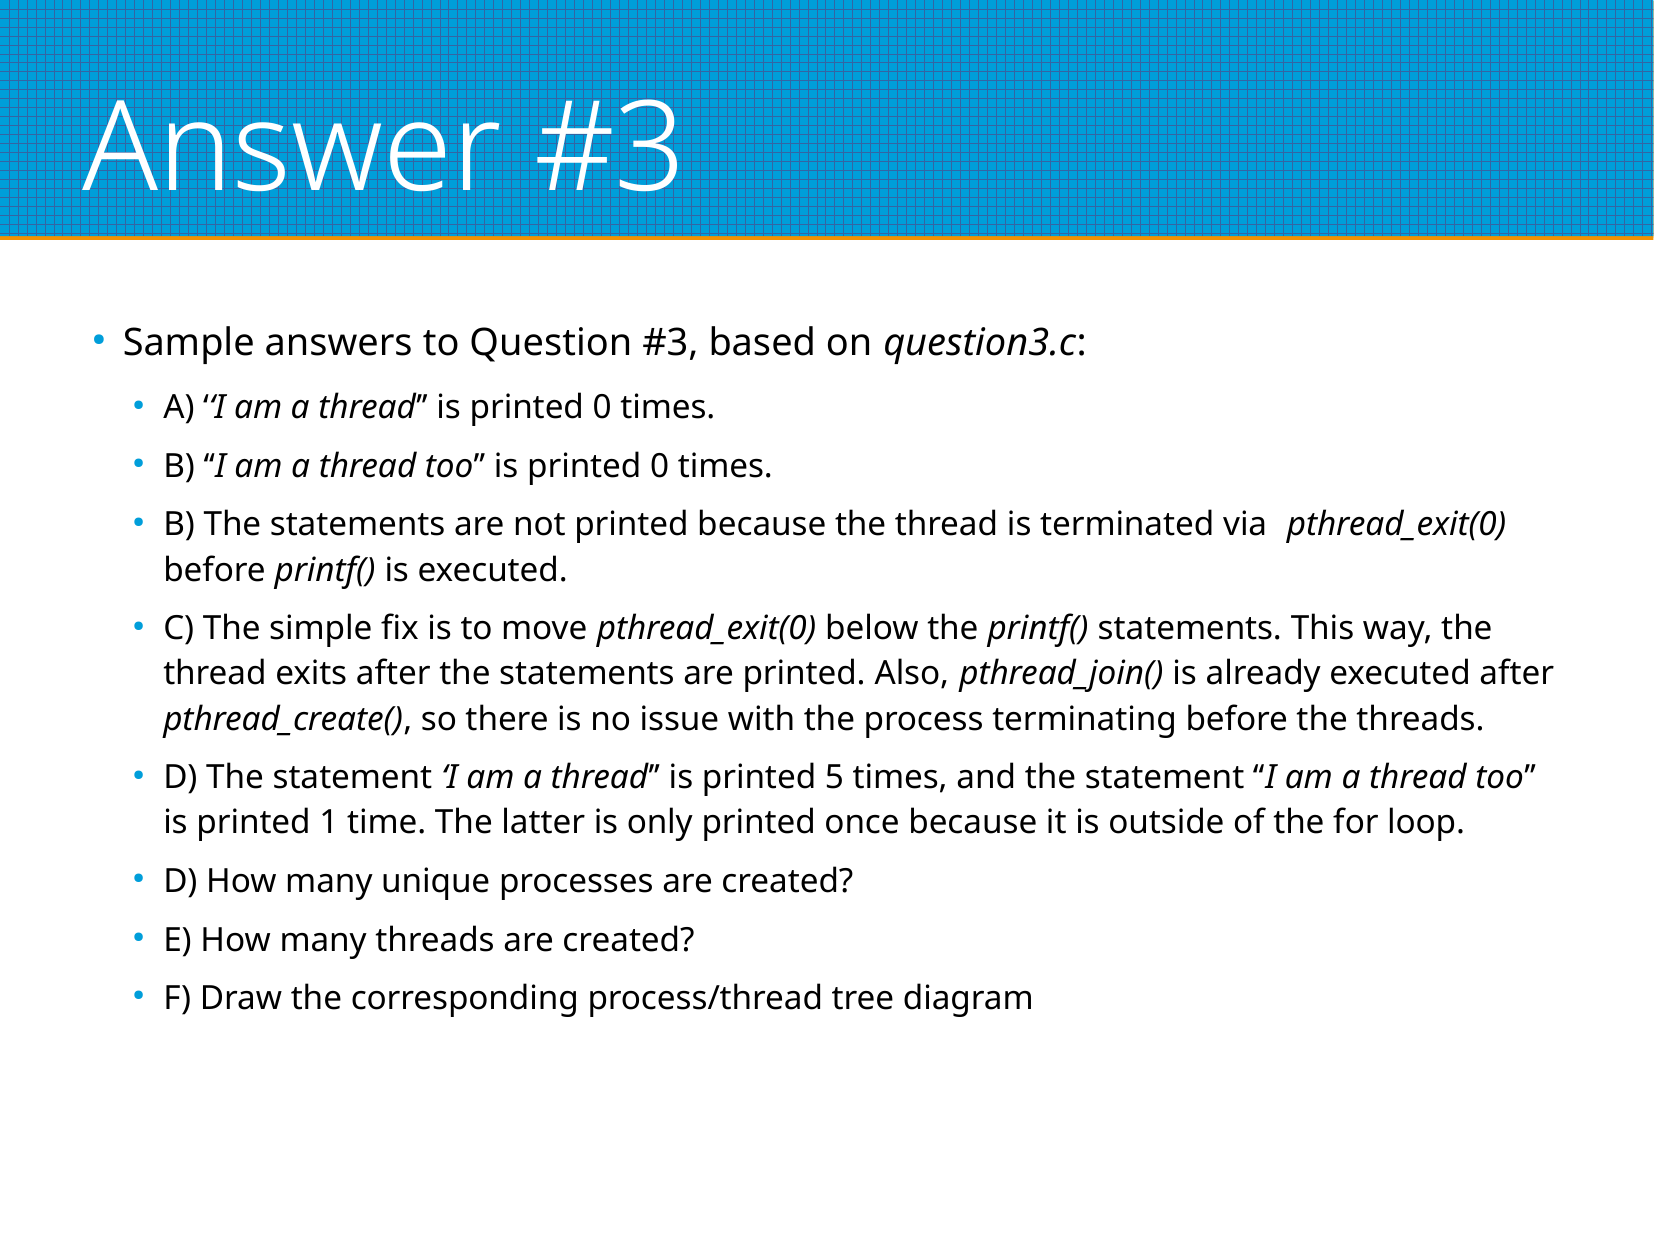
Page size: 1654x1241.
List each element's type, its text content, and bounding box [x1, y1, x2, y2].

title Answer #3 [82, 19, 1571, 227]
list Sample answers to Question #3, based on question3.c: A) ‘‘I am a thread’’ is printed 0 times. B) ‘‘I am a thread too’’ is printed 0 times. B) The statements are not printed because the thread is terminated via pthread_exit(0) before printf() is executed. C) The simple fix is to move pthread_exit(0) below the printf() statements. This way, the thread exits after the statements are printed. Also, pthread_join() is already executed after pthread_create(), so there is no issue with the process terminating before the threads. D) The statement ‘I am a thread’’ is printed 5 times, and the statement ‘‘I am a thread too’’ is printed 1 time. The latter is only printed once because it is outside of the for loop. D) How many unique processes are created? E) How many threads are created? F) Draw the corresponding process/thread tree diagram [82, 314, 1563, 1063]
